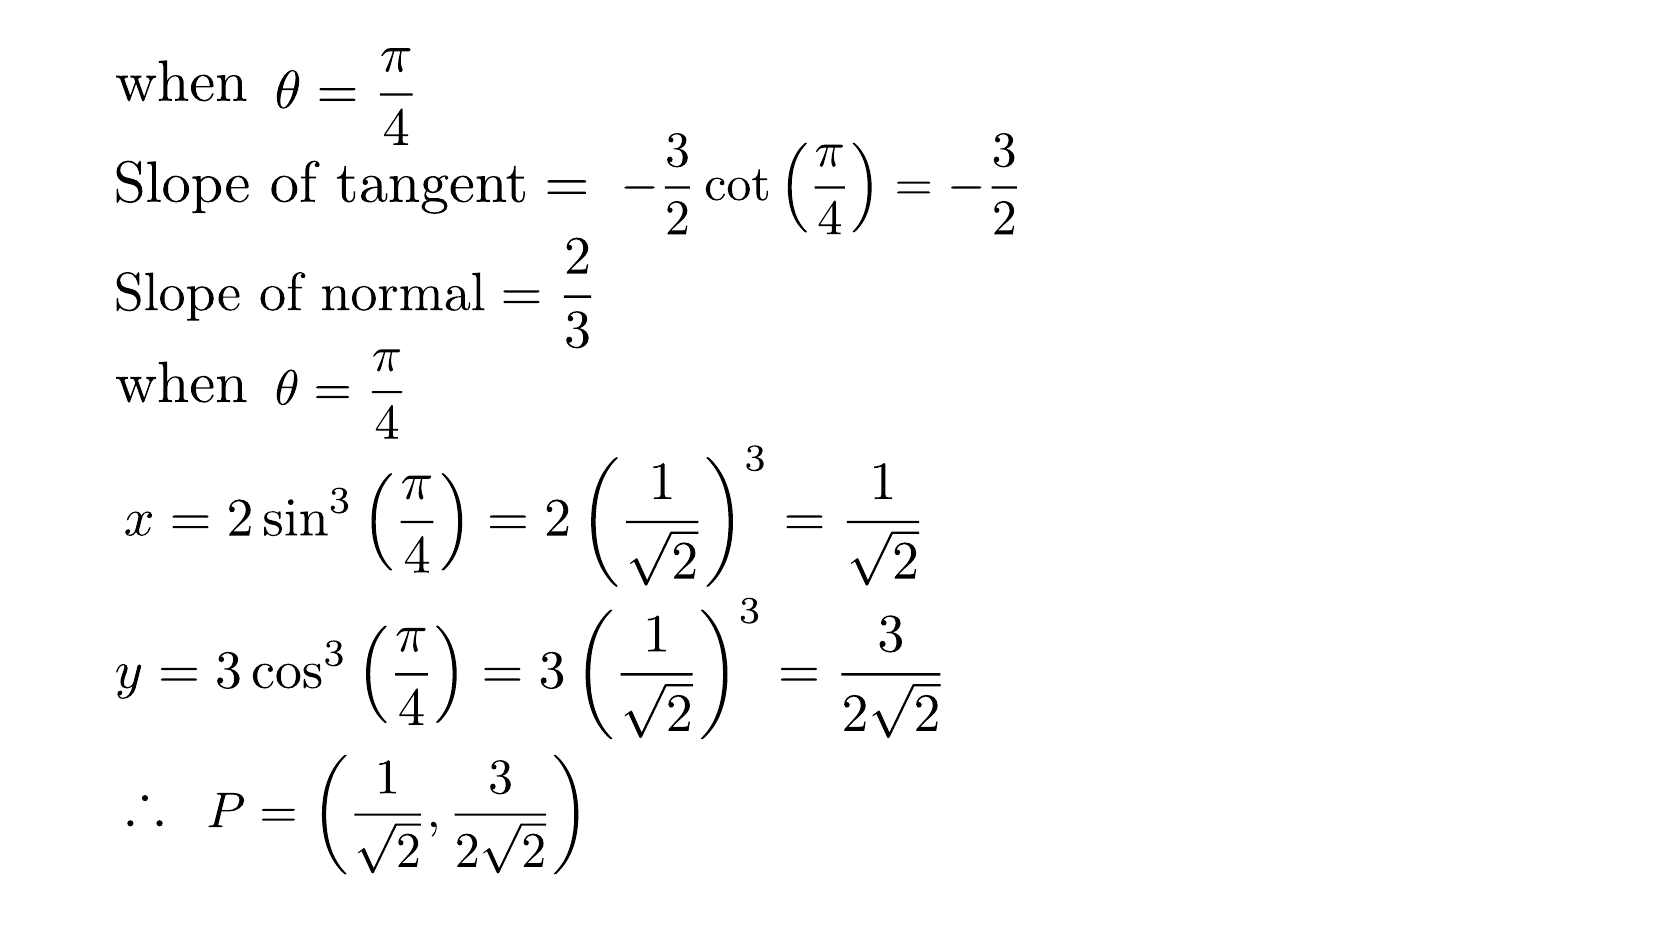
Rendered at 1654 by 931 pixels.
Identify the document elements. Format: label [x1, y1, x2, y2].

text_box [116, 60, 247, 102]
text_box [276, 48, 413, 145]
text_box [116, 597, 941, 740]
text_box [127, 795, 163, 827]
text_box [622, 133, 1017, 235]
text_box [116, 160, 587, 214]
text_box [208, 754, 579, 875]
title [35, 37, 1607, 886]
text_box [125, 445, 920, 587]
text_box [116, 361, 247, 403]
text_box [276, 349, 403, 439]
text_box [116, 237, 592, 349]
